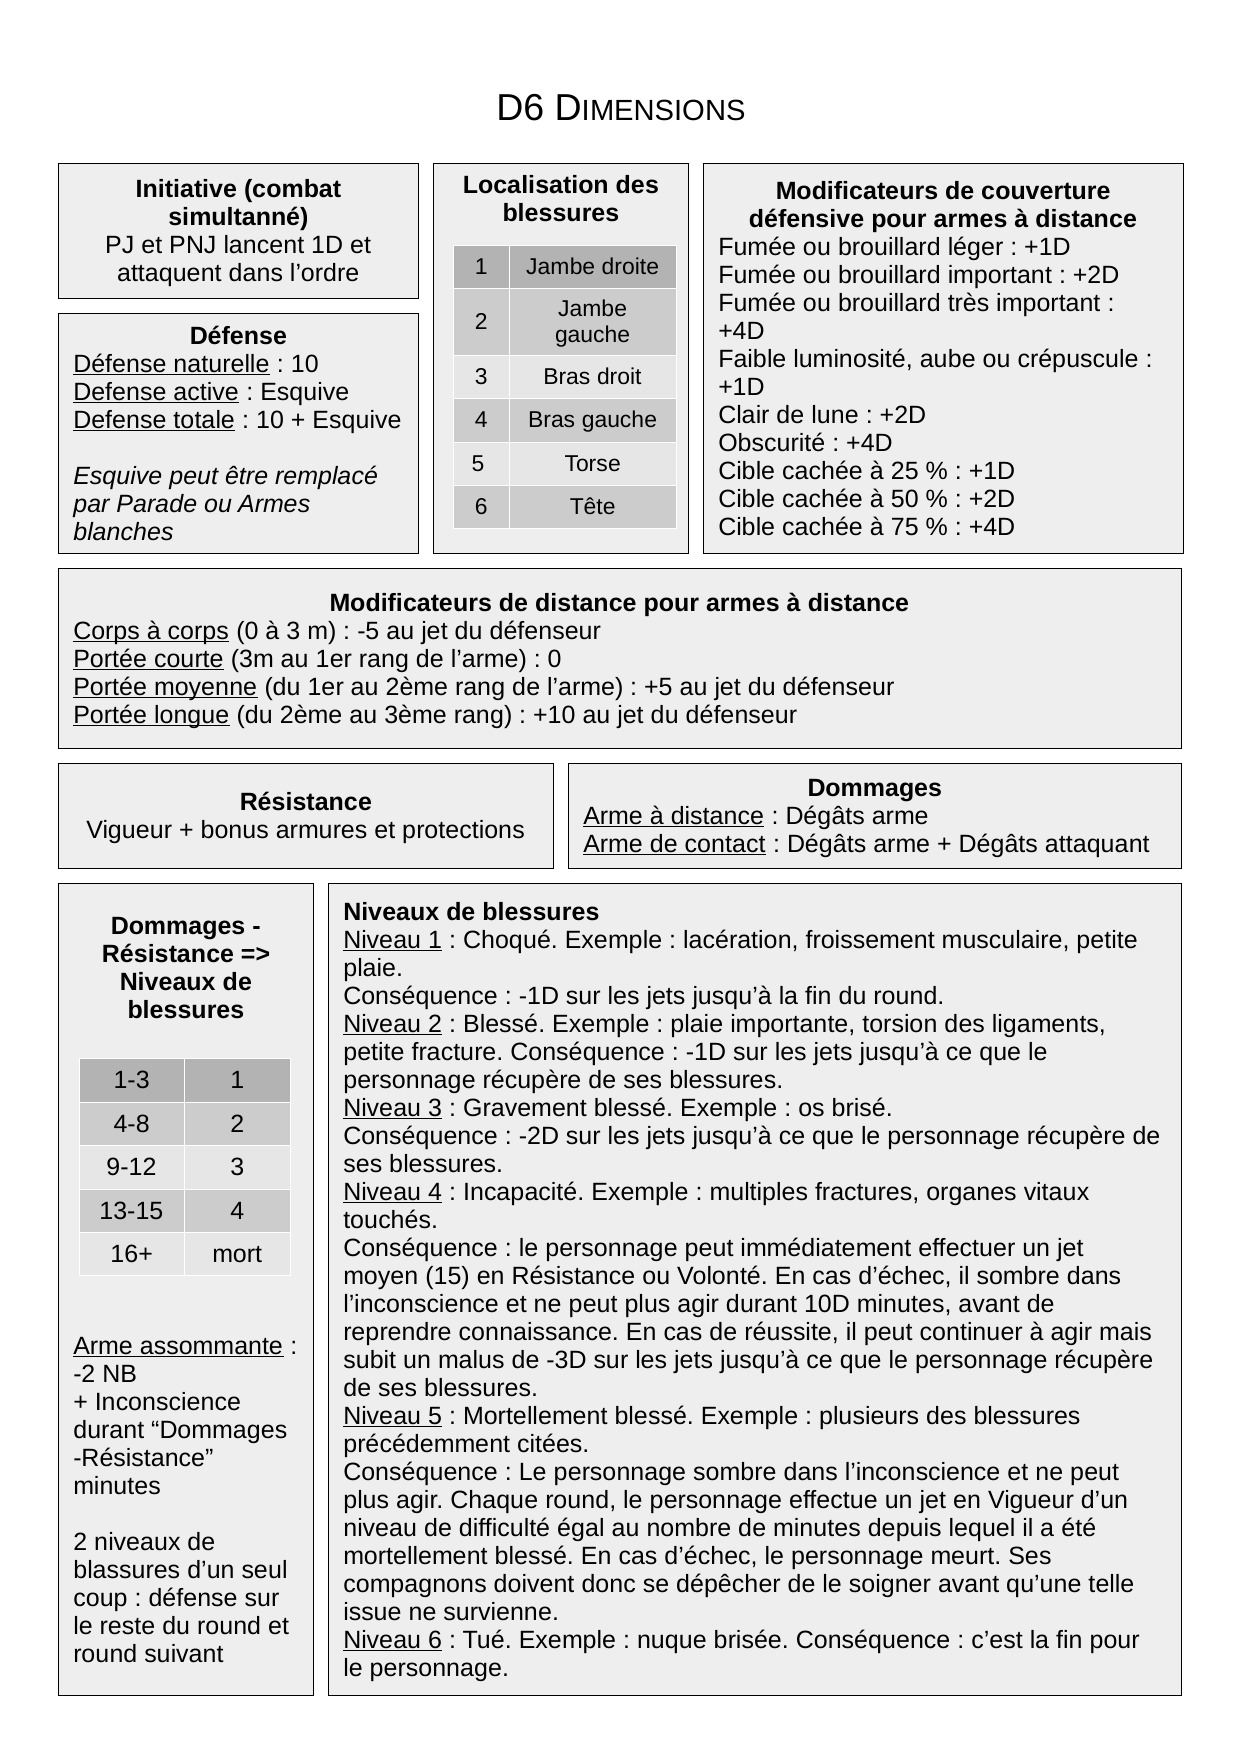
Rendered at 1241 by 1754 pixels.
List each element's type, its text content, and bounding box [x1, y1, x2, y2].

text_box Défense Défense naturelle : 10 Defense active : Esquive Defense totale : 10 + Esquive Esquive peut être remplacé par Parade ou Armes blanches [58, 313, 419, 554]
table_cell 2 [185, 1103, 290, 1145]
table_cell 3 [454, 356, 509, 398]
table_cell Torse [510, 443, 676, 485]
table_cell 6 [454, 486, 509, 528]
table_cell Jambe gauche [510, 289, 676, 355]
table_cell 9-12 [80, 1146, 184, 1189]
table_cell Bras gauche [510, 399, 676, 442]
table_cell Bras droit [510, 356, 676, 398]
table_cell mort [185, 1233, 290, 1275]
table_cell 13-15 [80, 1190, 184, 1232]
text_box D6 DIMENSIONS [298, 79, 944, 137]
table_cell 3 [185, 1146, 290, 1189]
table_cell 4 [185, 1190, 290, 1232]
text_box Modificateurs de distance pour armes à distance Corps à corps (0 à 3 m) : -5 au jet du défenseur Portée courte (3m au 1er rang de l’arme) : 0 Portée moyenne (du 1er au 2ème rang de l’arme) : +5 au jet du défenseur Portée longue (du 2ème au 3ème rang) : +10 au jet du défenseur [58, 568, 1182, 749]
table_cell Tête [510, 486, 676, 528]
text_box Modificateurs de couverture défensive pour armes à distance Fumée ou brouillard léger : +1D Fumée ou brouillard important : +2D Fumée ou brouillard très important : +4D Faible luminosité, aube ou crépuscule :+1D Clair de lune : +2D Obscurité : +4D Cible cachée à 25 % : +1D Cible cachée à 50 % : +2D Cible cachée à 75 % : +4D [703, 163, 1184, 554]
text_box Niveaux de blessures Niveau 1 : Choqué. Exemple : lacération, froissement musculaire, petite plaie. Conséquence : -1D sur les jets jusqu’à la fin du round. Niveau 2 : Blessé. Exemple : plaie importante, torsion des ligaments, petite fracture. Conséquence : -1D sur les jets jusqu’à ce que le personnage récupère de ses blessures. Niveau 3 : Gravement blessé. Exemple : os brisé. Conséquence : -2D sur les jets jusqu’à ce que le personnage récupère de ses blessures. Niveau 4 : Incapacité. Exemple : multiples fractures, organes vitaux touchés. Conséquence : le personnage peut immédiatement effectuer un jet moyen (15) en Résistance ou Volonté. En cas d’échec, il sombre dans l’inconscience et ne peut plus agir durant 10D minutes, avant de reprendre connaissance. En cas de réussite, il peut continuer à agir mais subit un malus de -3D sur les jets jusqu’à ce que le personnage récupère de ses blessures. Niveau 5 : Mortellement blessé. Exemple : plusieurs des blessures précédemment citées. Conséquence : Le personnage sombre dans l’inconscience et ne peut plus agir. Chaque round, le personnage effectue un jet en Vigueur d’un niveau de difficulté égal au nombre de minutes depuis lequel il a été mortellement blessé. En cas d’échec, le personnage meurt. Ses compagnons doivent donc se dépêcher de le soigner avant qu’une telle issue ne survienne. Niveau 6 : Tué. Exemple : nuque brisée. Conséquence : c’est la fin pour le personnage. [328, 883, 1182, 1696]
table_header 1 [185, 1059, 290, 1102]
table_cell 5 [454, 443, 509, 485]
table_header 1 [454, 246, 509, 288]
table_cell 16+ [80, 1233, 184, 1275]
table_cell 4-8 [80, 1103, 184, 1145]
text_box Initiative (combat simultanné) PJ et PNJ lancent 1D et attaquent dans l’ordre [58, 163, 419, 299]
text_box Dommages Arme à distance : Dégâts arme Arme de contact : Dégâts arme + Dégâts attaquant [568, 763, 1182, 869]
table_cell 2 [454, 289, 509, 355]
table_cell 4 [454, 399, 509, 442]
table_header 1-3 [80, 1059, 184, 1102]
table_header Jambe droite [510, 246, 676, 288]
text_box Localisation des blessures [433, 163, 689, 554]
text_box Dommages -Résistance => Niveaux de blessures Arme assommante : -2 NB + Inconscience durant “Dommages -Résistance” minutes 2 niveaux de blassures d’un seul coup : défense sur le reste du round et round suivant [58, 883, 314, 1696]
text_box Résistance Vigueur + bonus armures et protections [58, 763, 554, 869]
